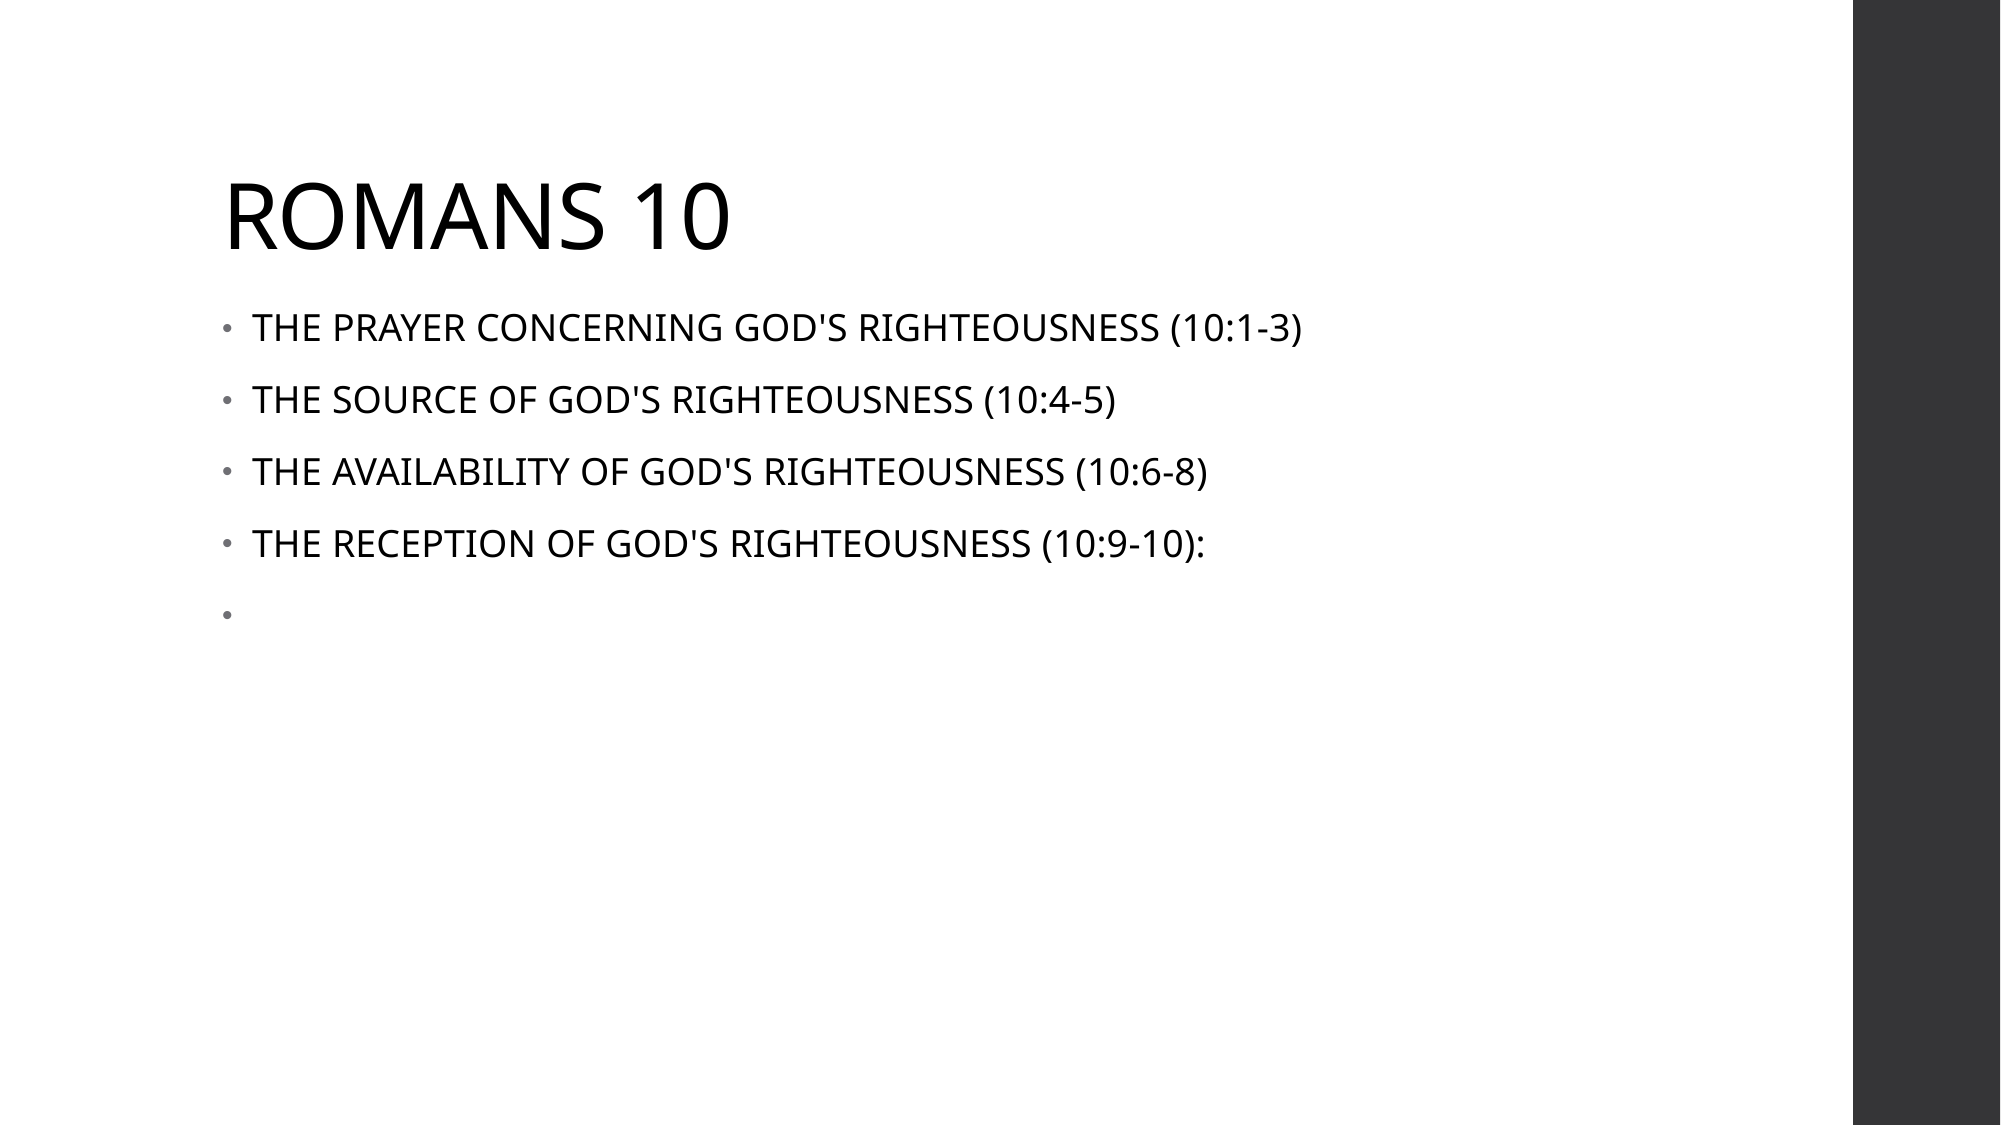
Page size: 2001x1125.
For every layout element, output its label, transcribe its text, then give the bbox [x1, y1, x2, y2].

list THE PRAYER CONCERNING GOD'S RIGHTEOUSNESS (10:1-3) THE SOURCE OF GOD'S RIGHTEOUSNESS (10:4-5) THE AVAILABILITY OF GOD'S RIGHTEOUSNESS (10:6-8) THE RECEPTION OF GOD'S RIGHTEOUSNESS (10:9-10): [206, 299, 1617, 1014]
title ROMANS 10 [206, 60, 1797, 278]
